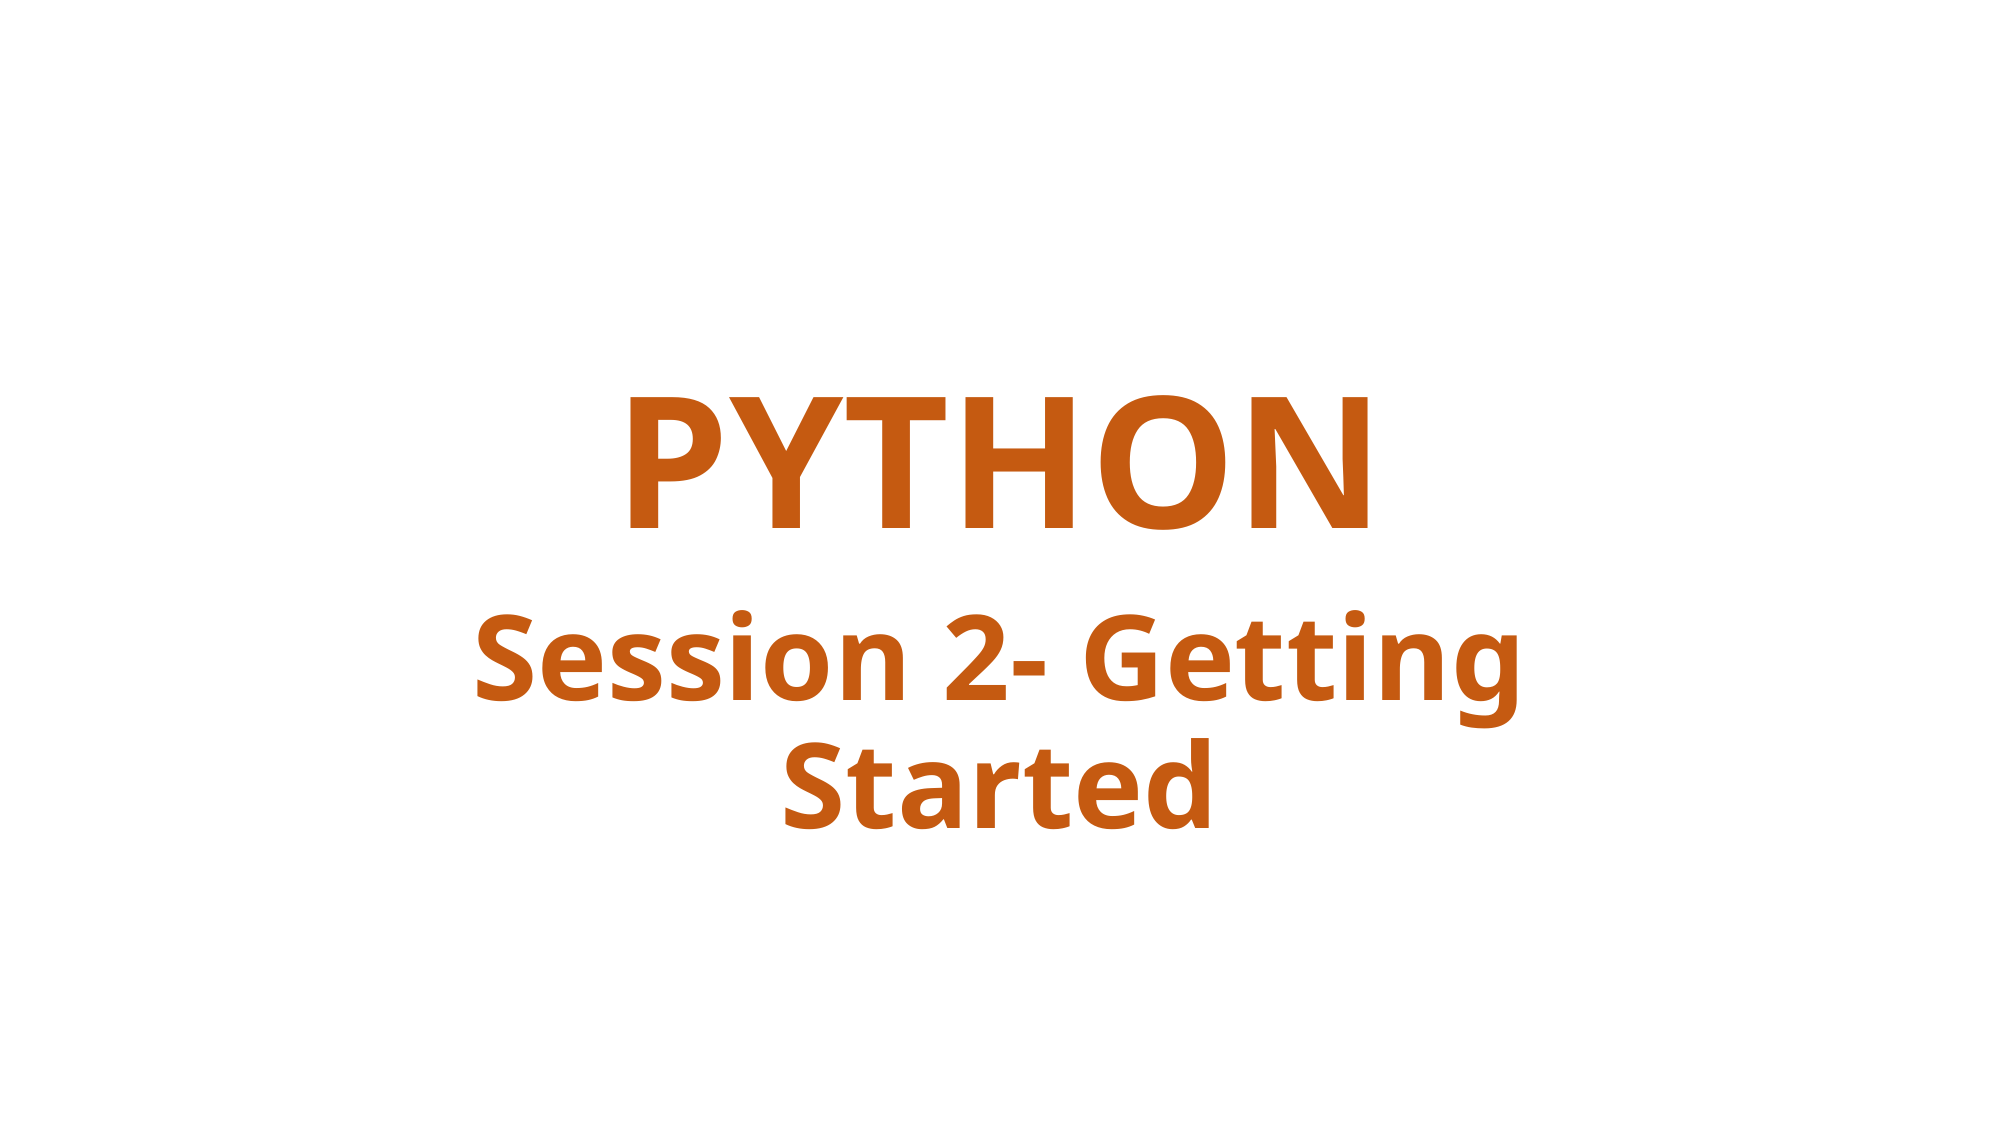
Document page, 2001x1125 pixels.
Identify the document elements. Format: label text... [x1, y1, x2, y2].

subtitle Session 2- Getting Started [249, 590, 1750, 863]
title PYTHON [249, 72, 1750, 576]
